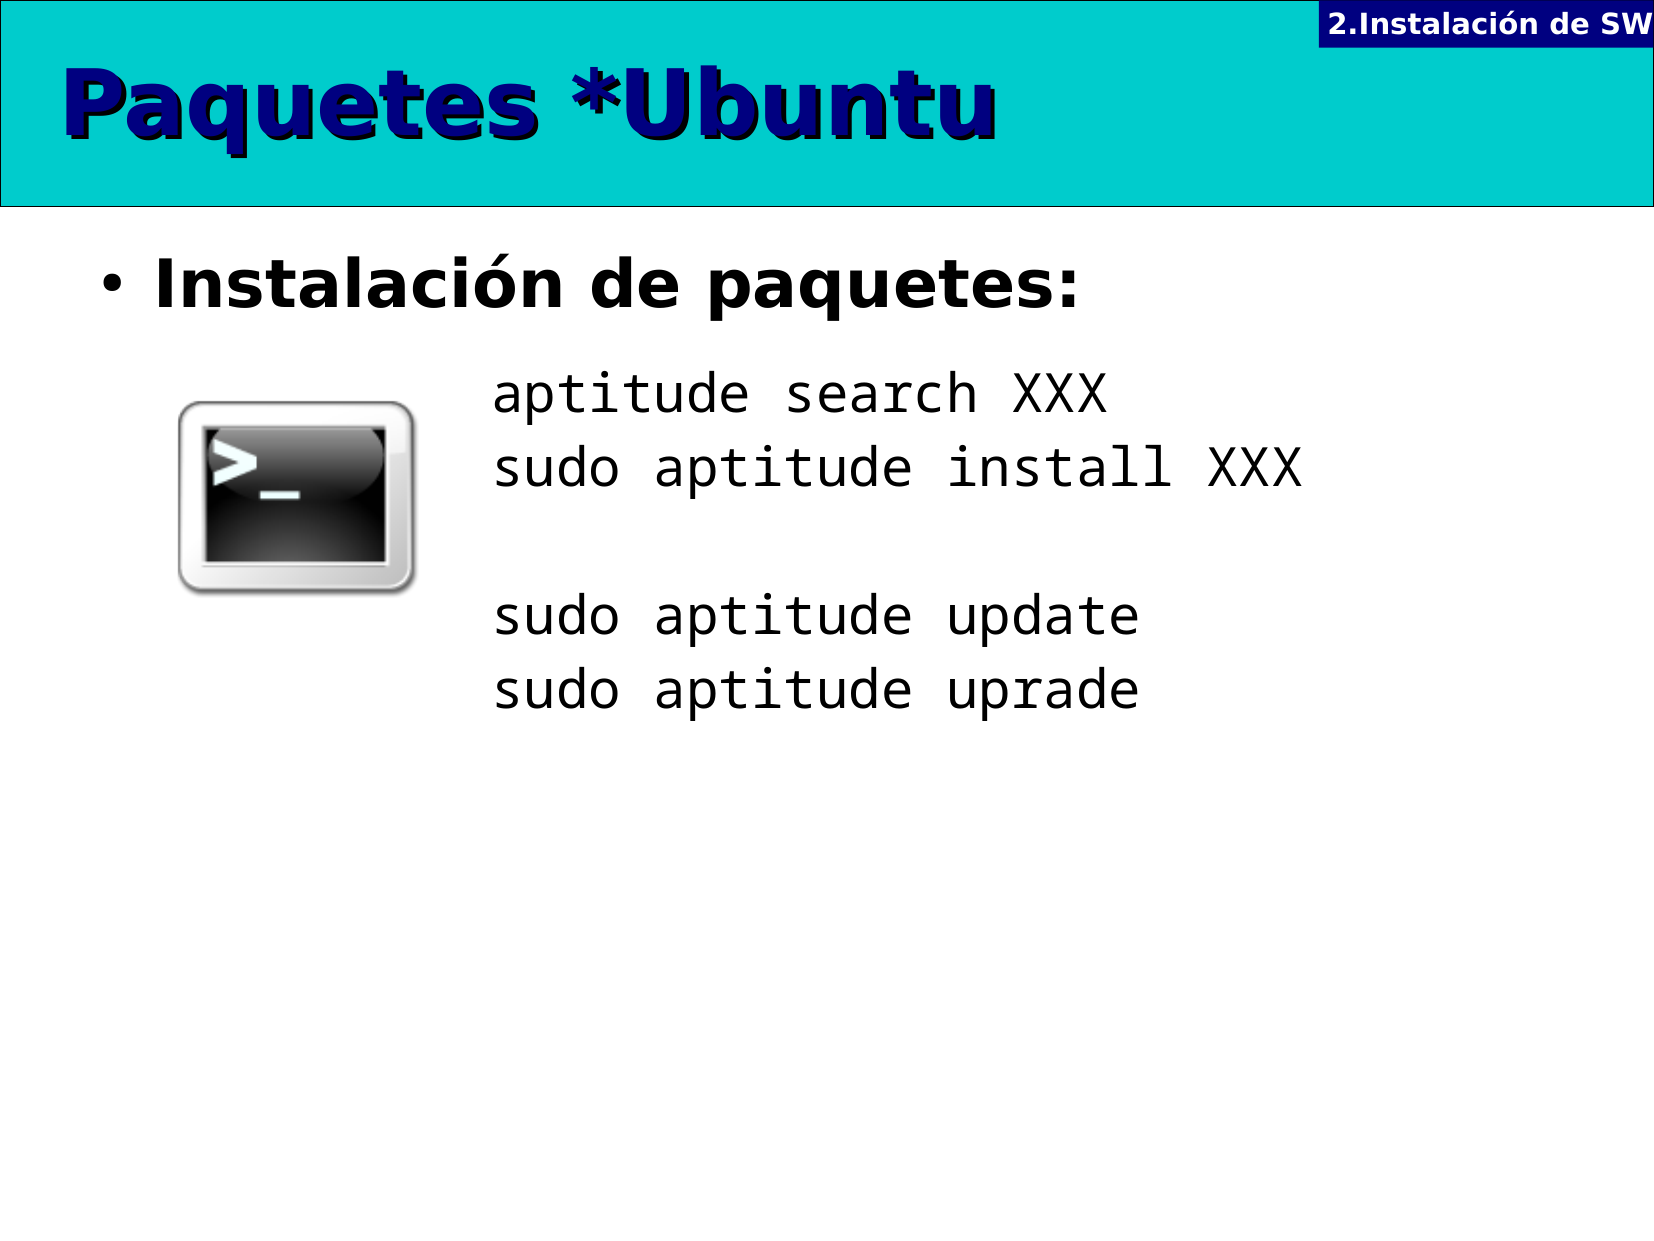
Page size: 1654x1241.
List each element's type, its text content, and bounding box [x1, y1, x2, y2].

text_box 2.Instalación de SW [1318, 0, 1654, 48]
title Paquetes *Ubuntu [59, 14, 1654, 192]
picture [177, 377, 421, 621]
list Instalación de paquetes: [82, 245, 1571, 1109]
text_box aptitude search XXX sudo aptitude install XXX sudo aptitude update sudo aptitude uprade [476, 346, 1319, 634]
